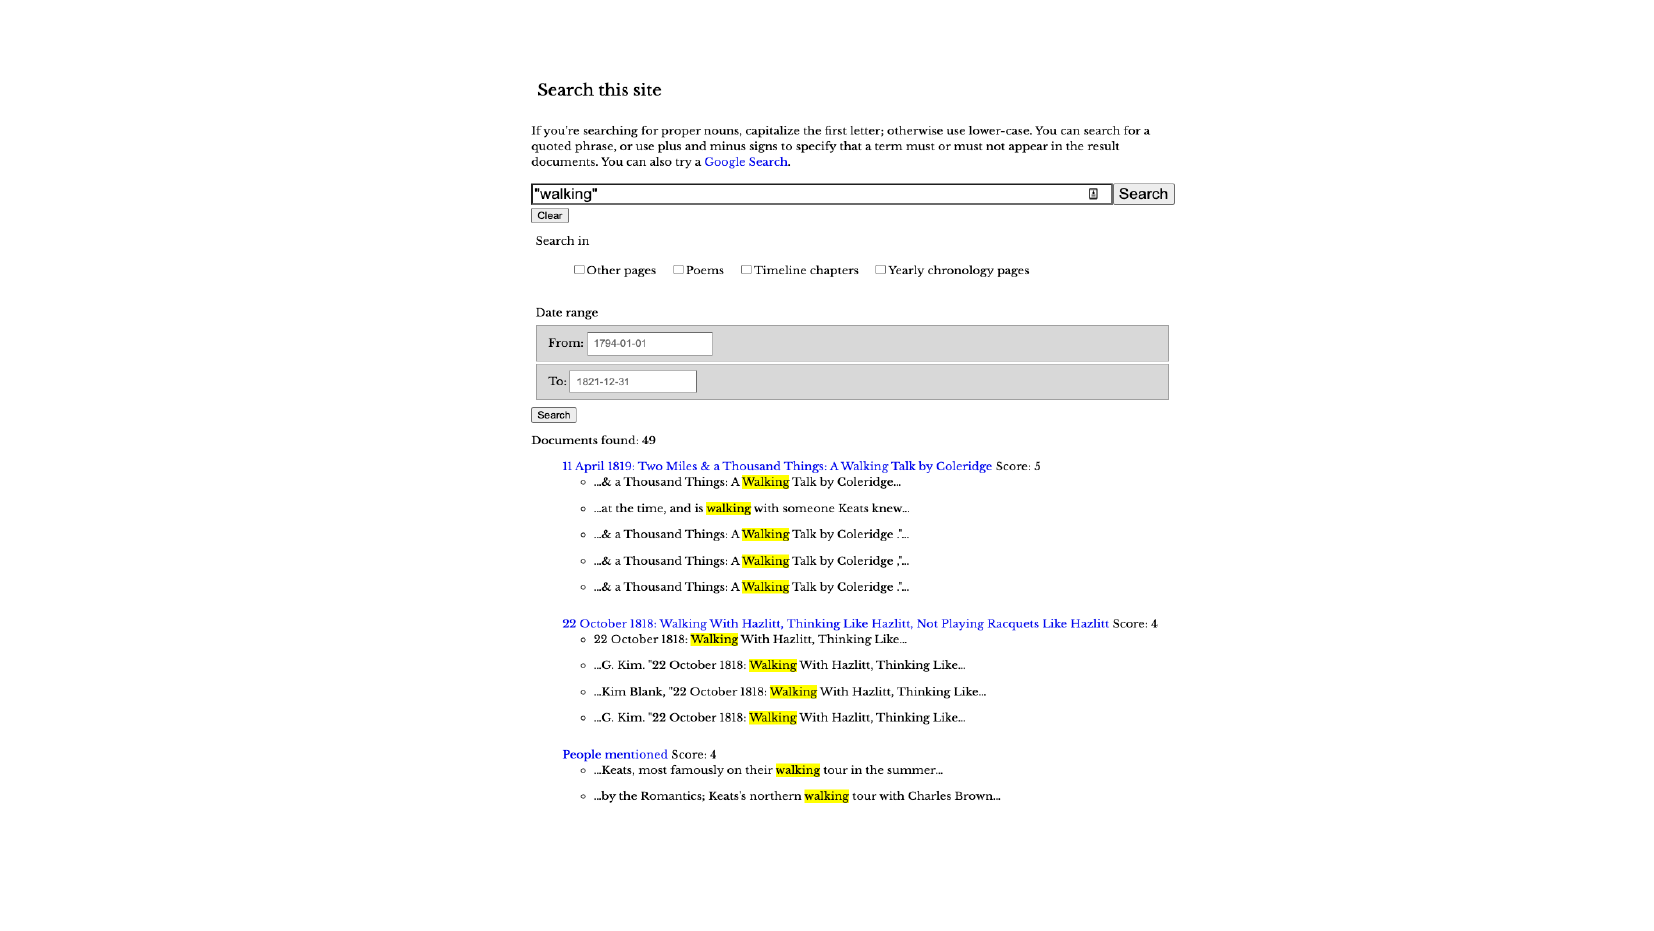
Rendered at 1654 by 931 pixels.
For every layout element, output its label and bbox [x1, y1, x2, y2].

picture [488, 50, 1264, 815]
